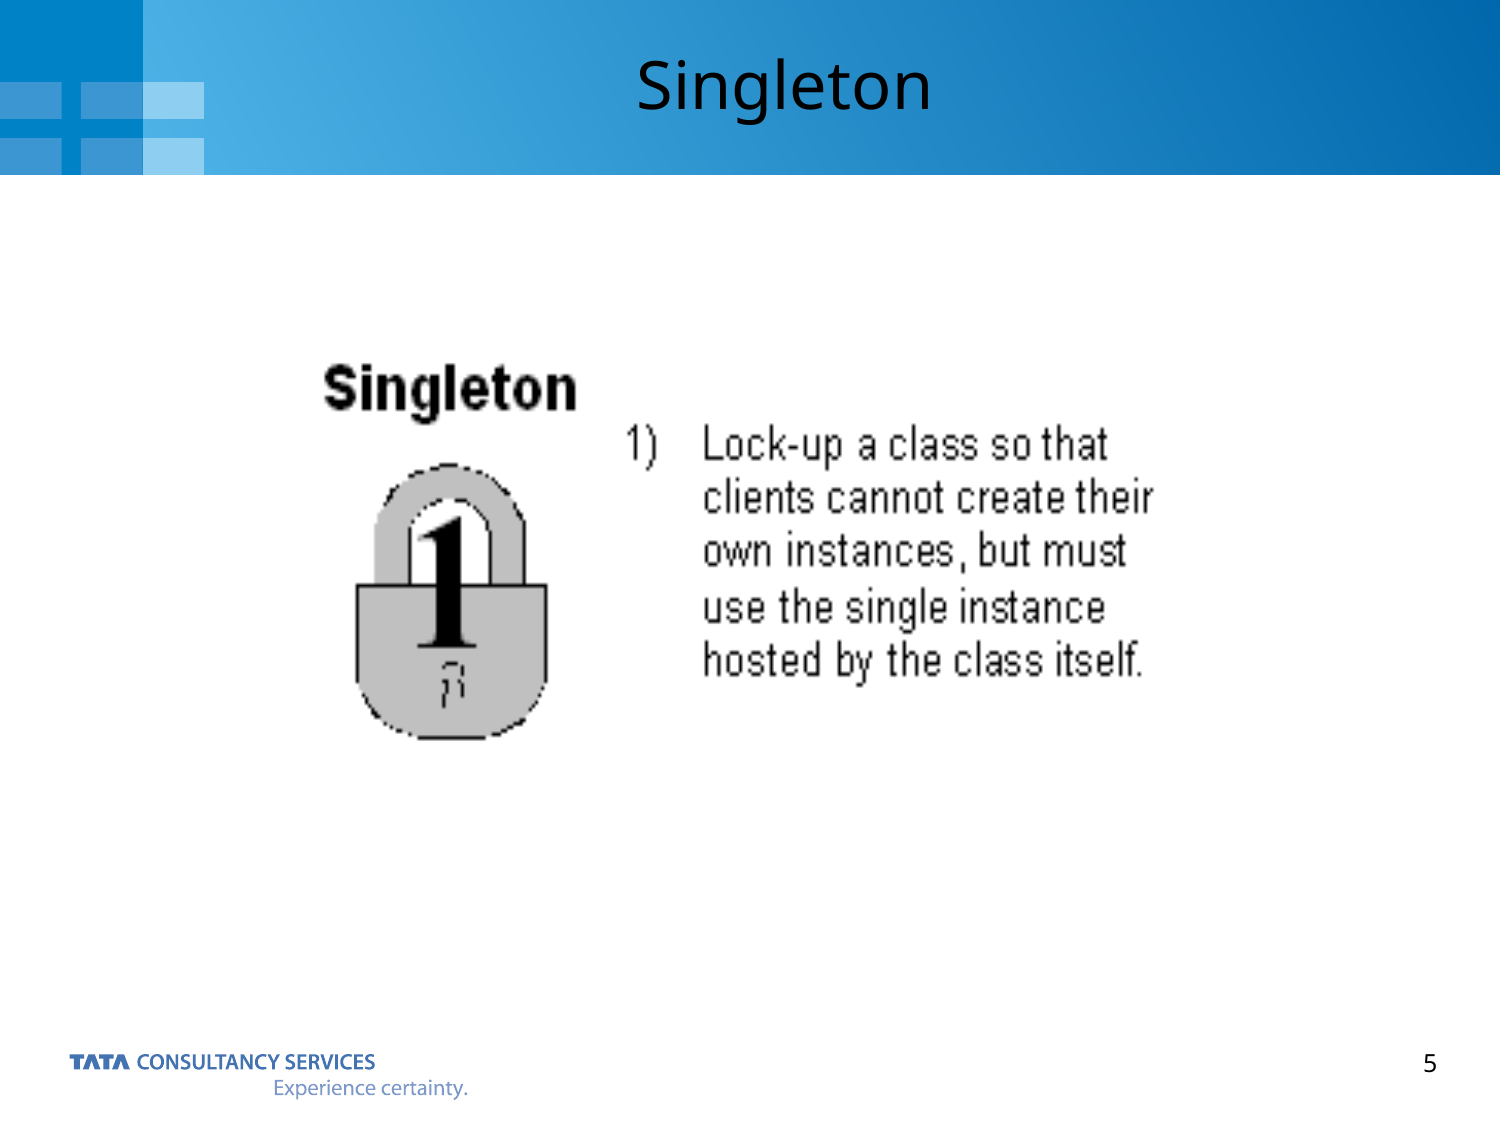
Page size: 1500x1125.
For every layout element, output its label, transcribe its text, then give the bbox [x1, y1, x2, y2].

picture [295, 330, 1182, 780]
text_box Singleton [224, 11, 1347, 154]
